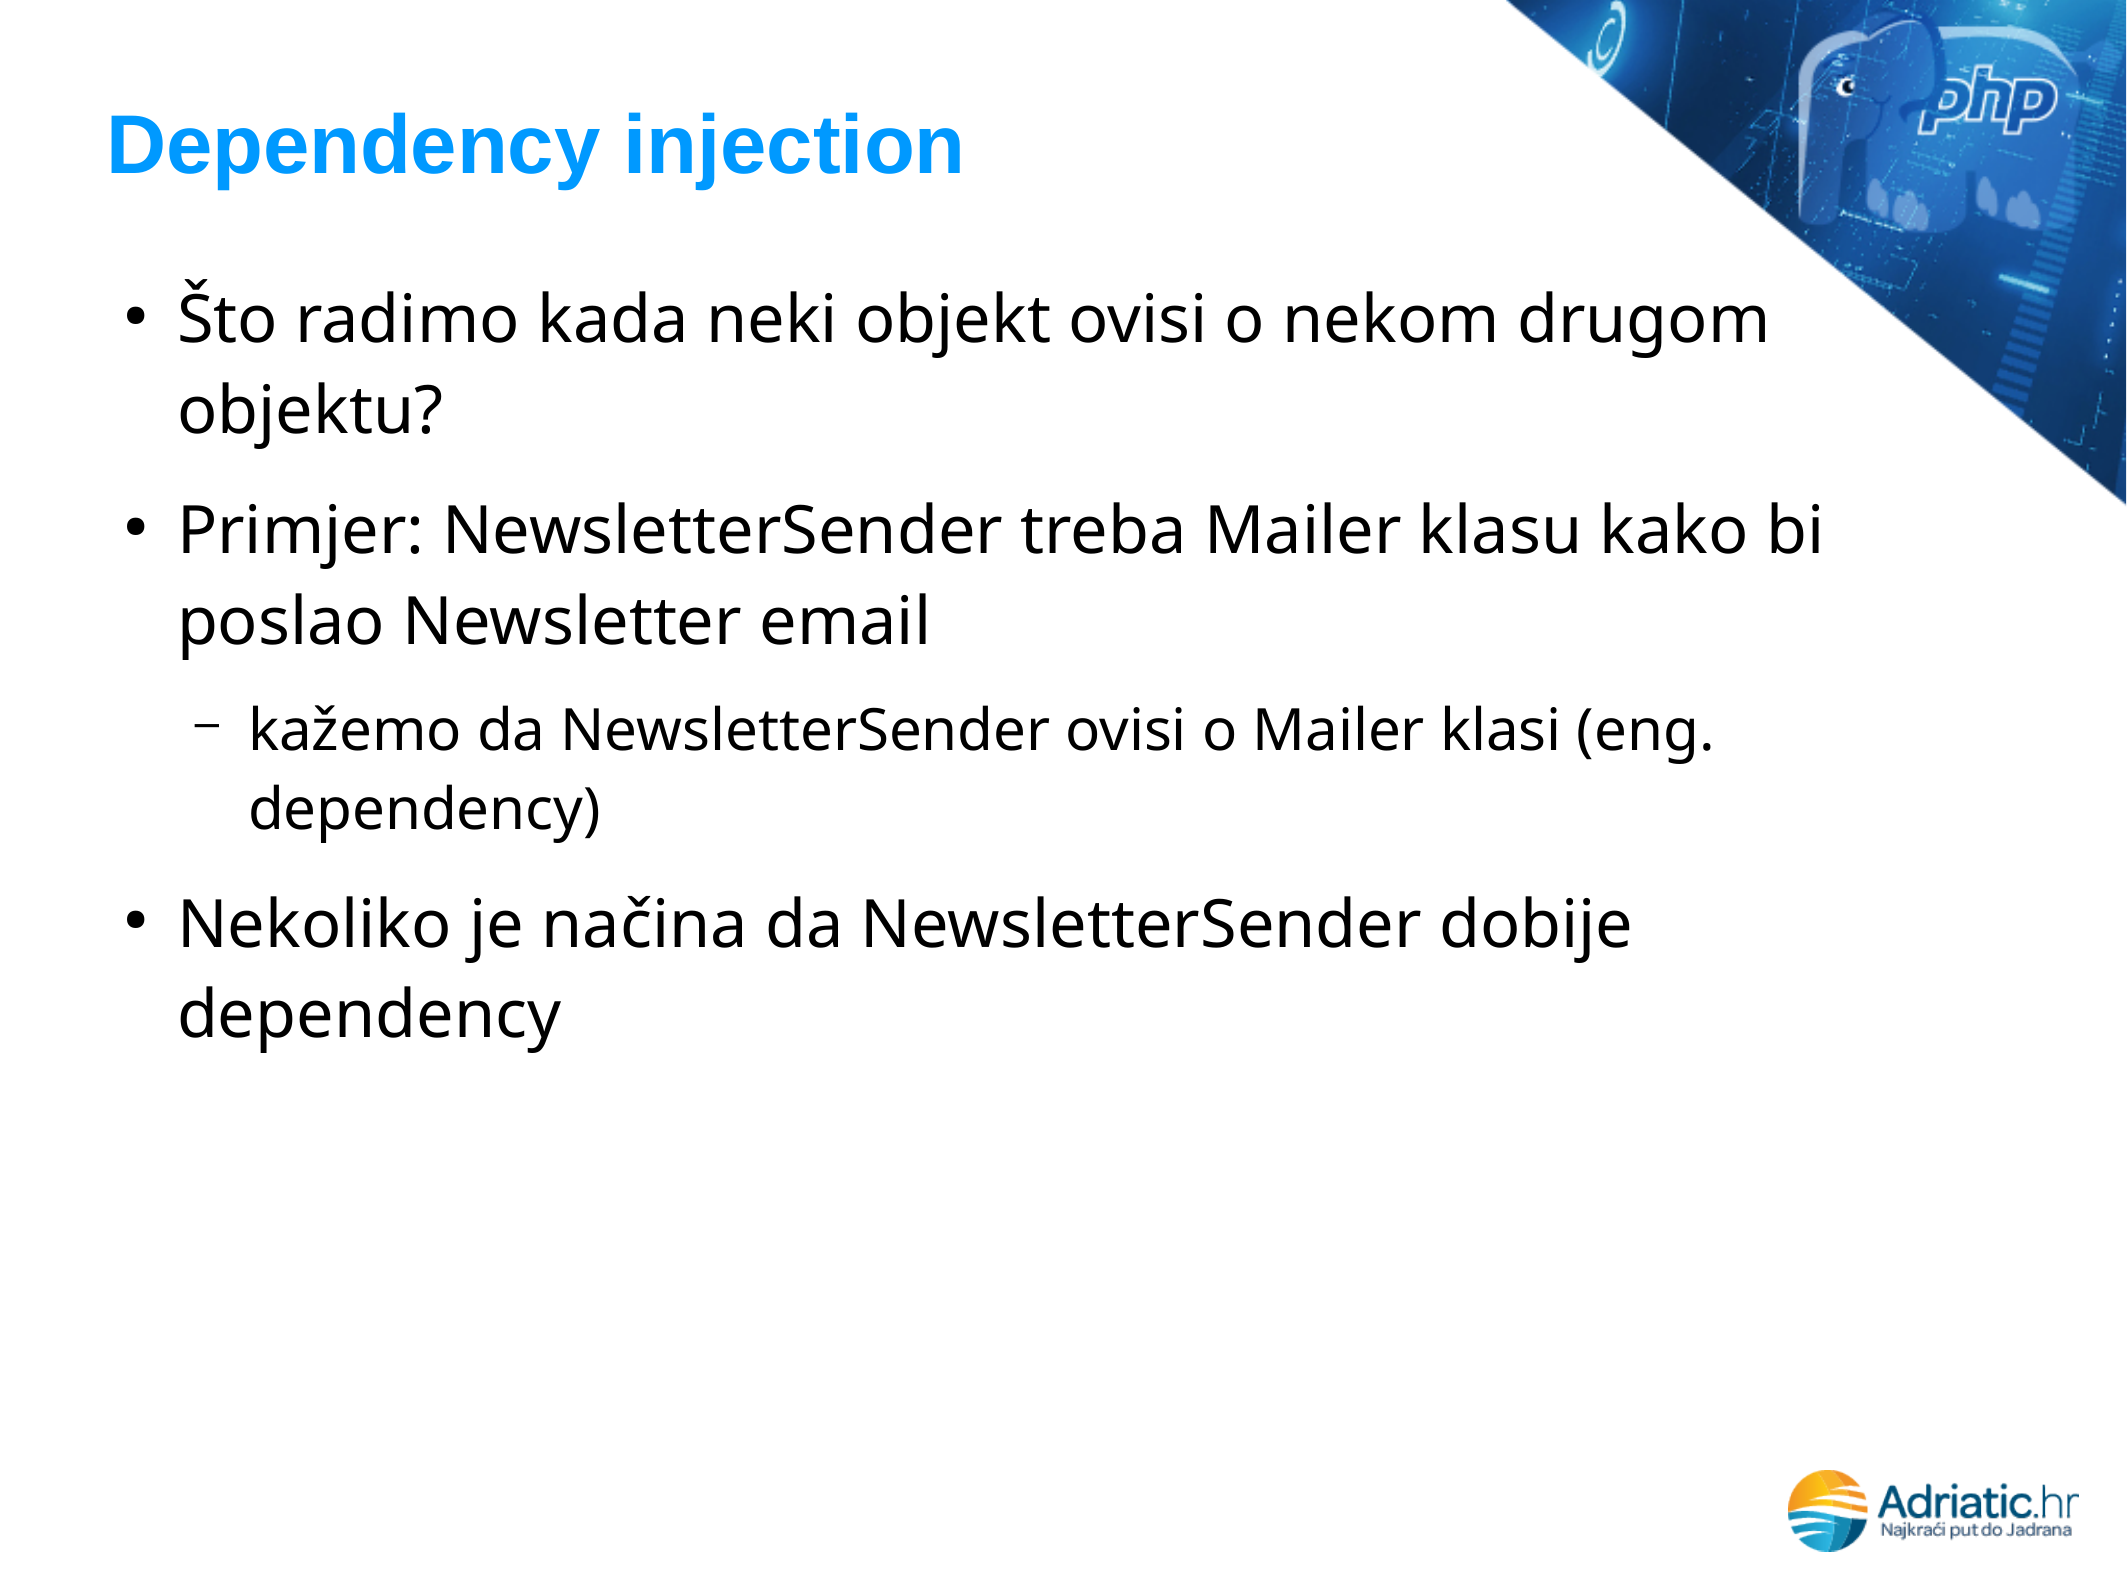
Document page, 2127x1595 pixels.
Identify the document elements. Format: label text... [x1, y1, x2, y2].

picture [1505, 0, 2127, 625]
title Dependency injection [106, 70, 1630, 219]
list Što radimo kada neki objekt ovisi o nekom drugom objektu? Primjer: NewsletterSender treba Mailer klasu kako bi poslao Newsletter email kažemo da NewsletterSender ovisi o Mailer klasi (eng. dependency) Nekoliko je načina da NewsletterSender dobije dependency [106, 271, 1949, 1453]
picture [1788, 1470, 2079, 1552]
